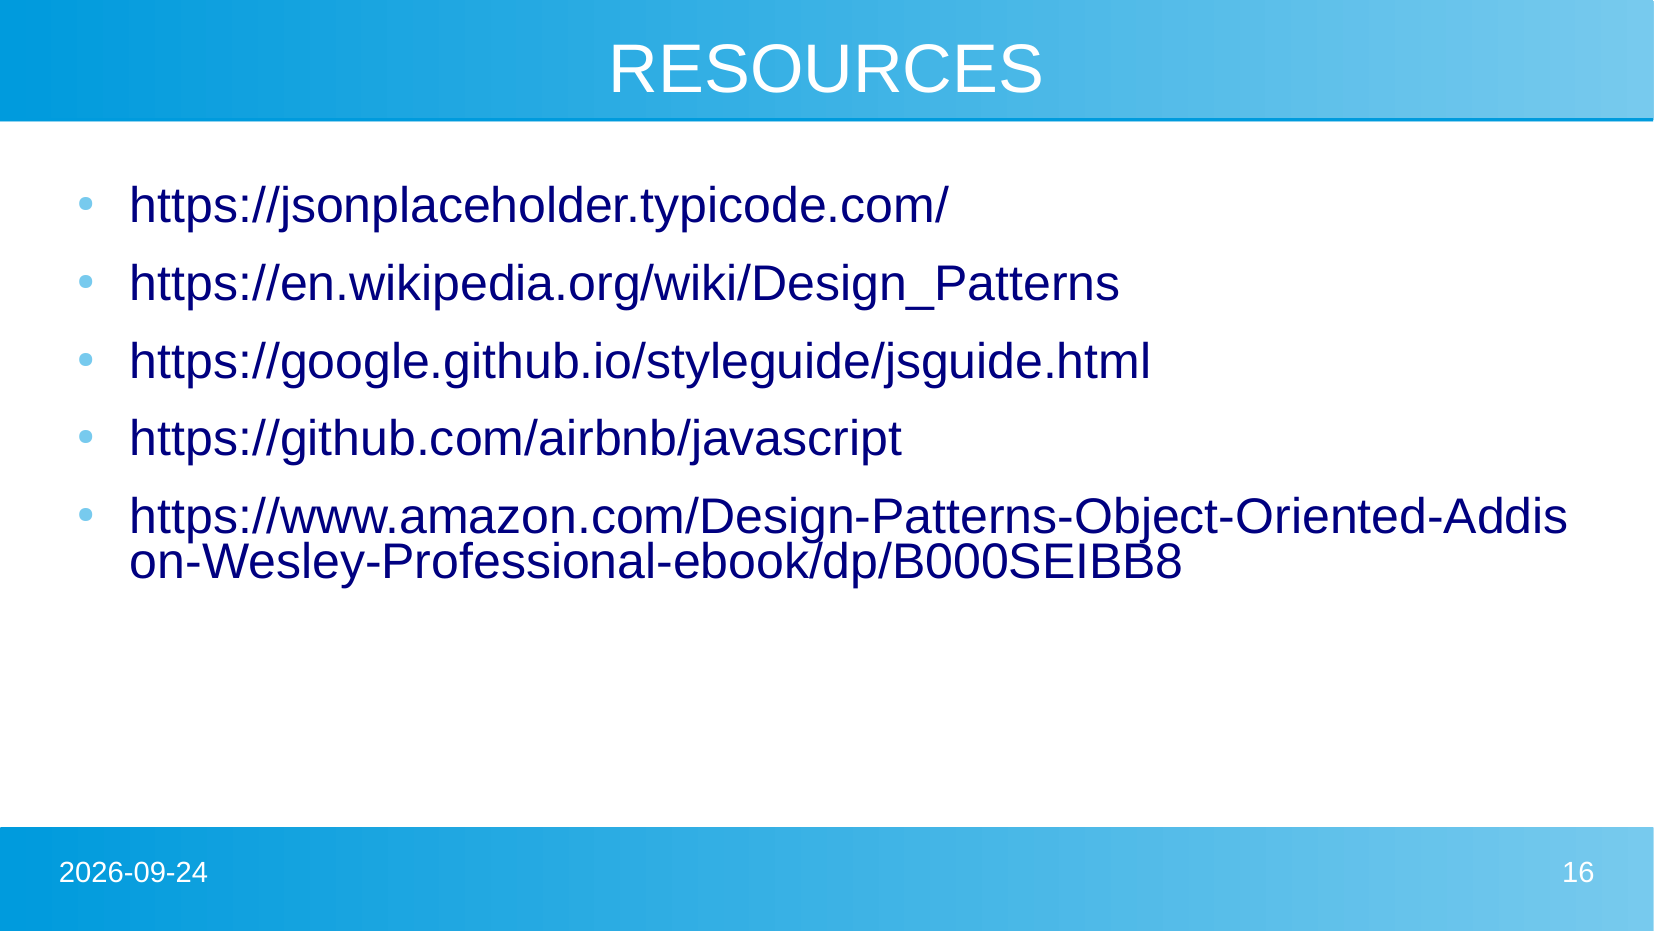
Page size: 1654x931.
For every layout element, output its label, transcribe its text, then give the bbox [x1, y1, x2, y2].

title RESOURCES [59, 29, 1595, 108]
list https://jsonplaceholder.typicode.com/ https://en.wikipedia.org/wiki/Design_Patterns https://google.github.io/styleguide/jsguide.html https://github.com/airbnb/javascript https://www.amazon.com/Design-Patterns-Object-Oriented-Addison-Wesley-Professional-ebook/dp/B000SEIBB8 [59, 177, 1595, 768]
